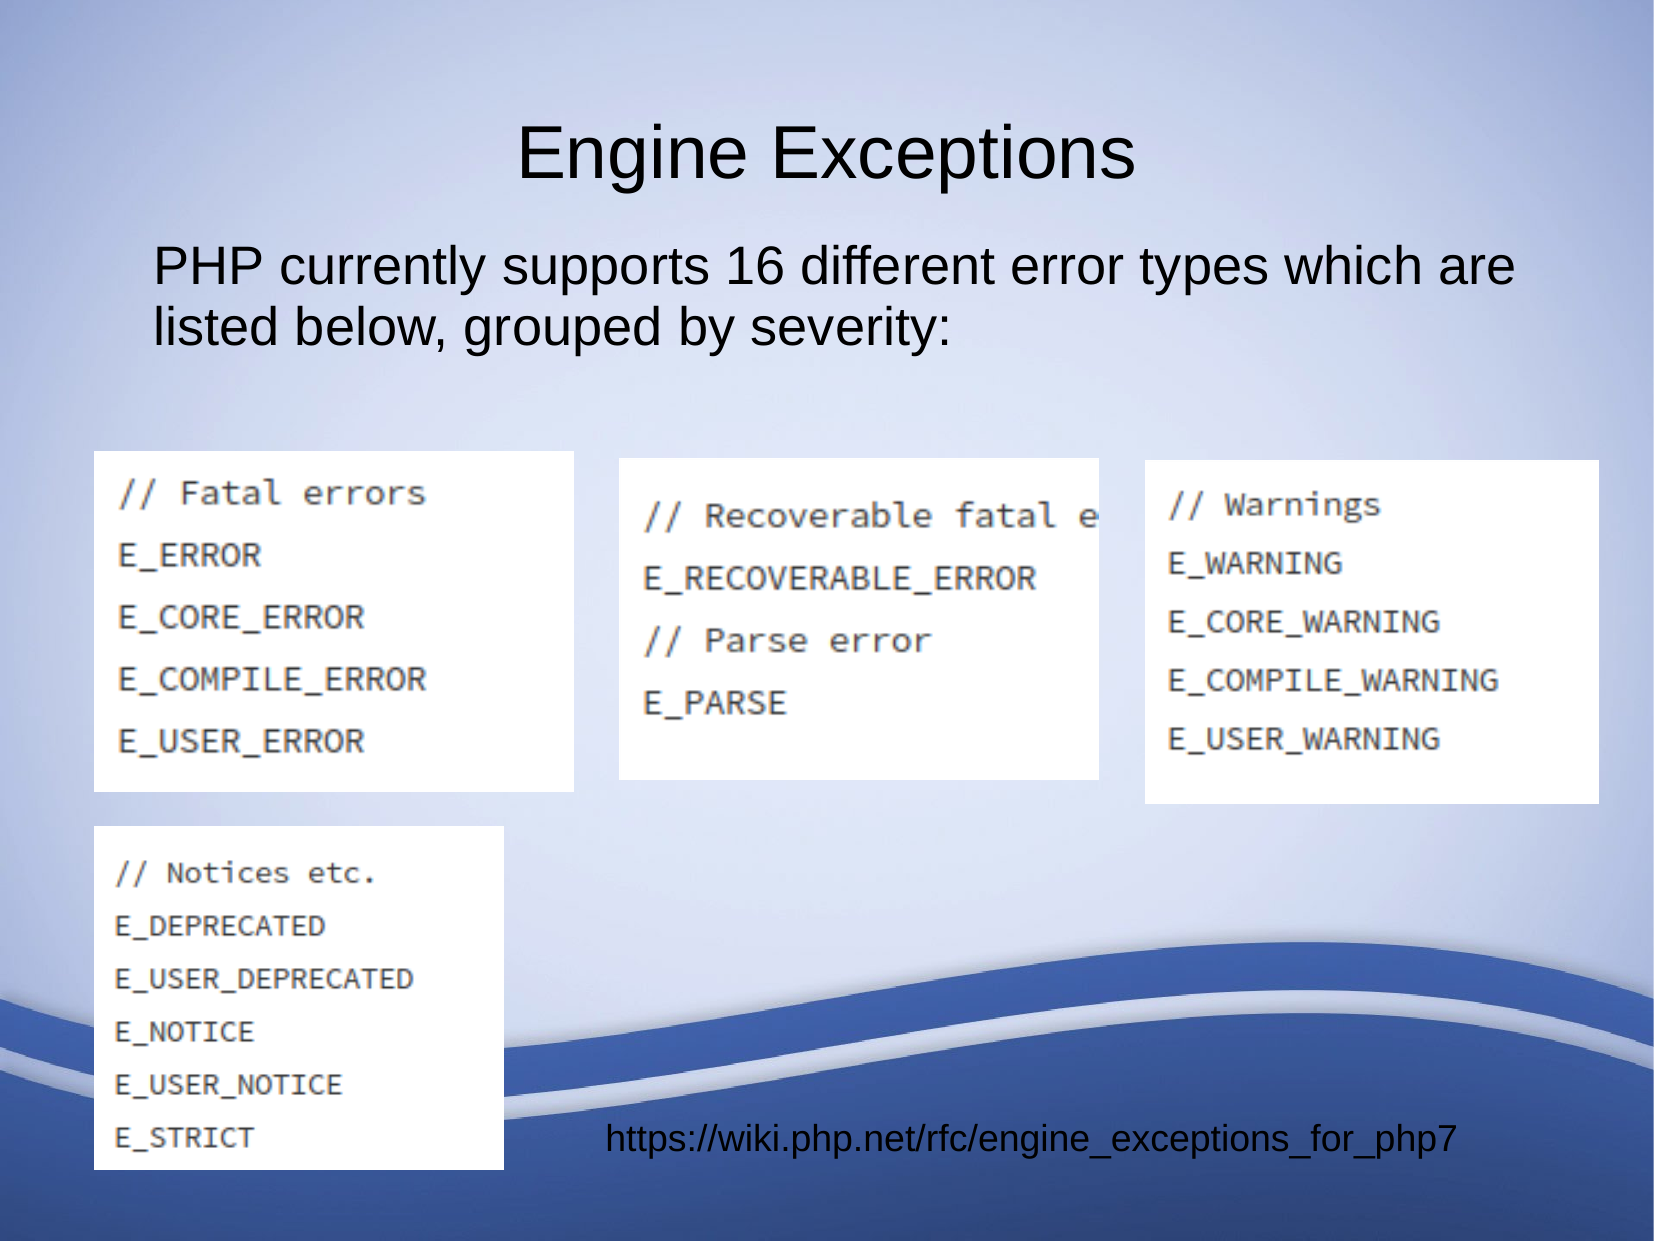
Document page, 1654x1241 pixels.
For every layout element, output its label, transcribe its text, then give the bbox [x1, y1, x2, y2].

list PHP currently supports 16 different error types which are listed below, grouped by severity: [82, 257, 1560, 579]
picture [0, 0, 1654, 1241]
text_box https://wiki.php.net/rfc/engine_exceptions_for_php7 [590, 1110, 1473, 1168]
title Engine Exceptions [82, 49, 1571, 257]
